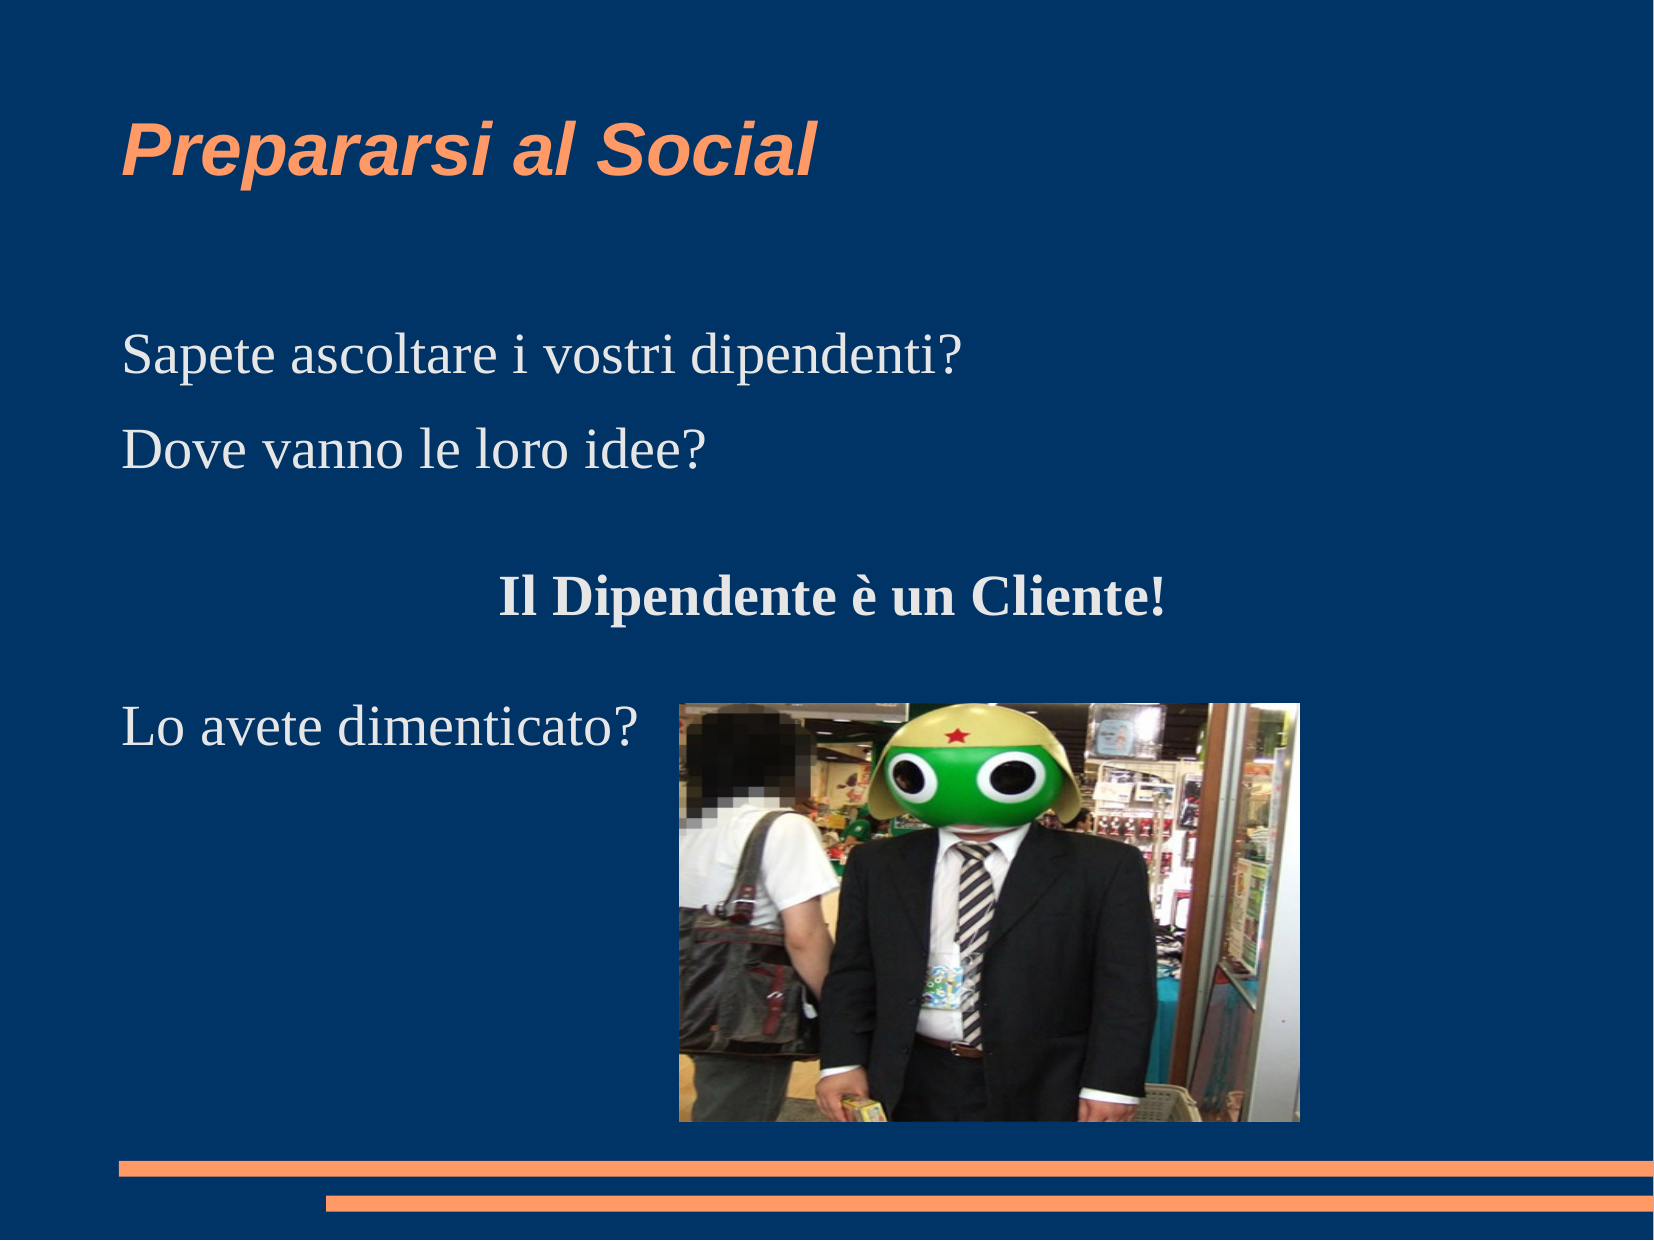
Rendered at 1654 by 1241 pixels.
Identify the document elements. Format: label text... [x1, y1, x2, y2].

picture [679, 703, 1300, 1123]
title Prepararsi al Social [121, 46, 1534, 254]
list Sapete ascoltare i vostri dipendenti? Dove vanno le loro idee? Il Dipendente è un Cliente! Lo avete dimenticato? [121, 322, 1561, 1132]
